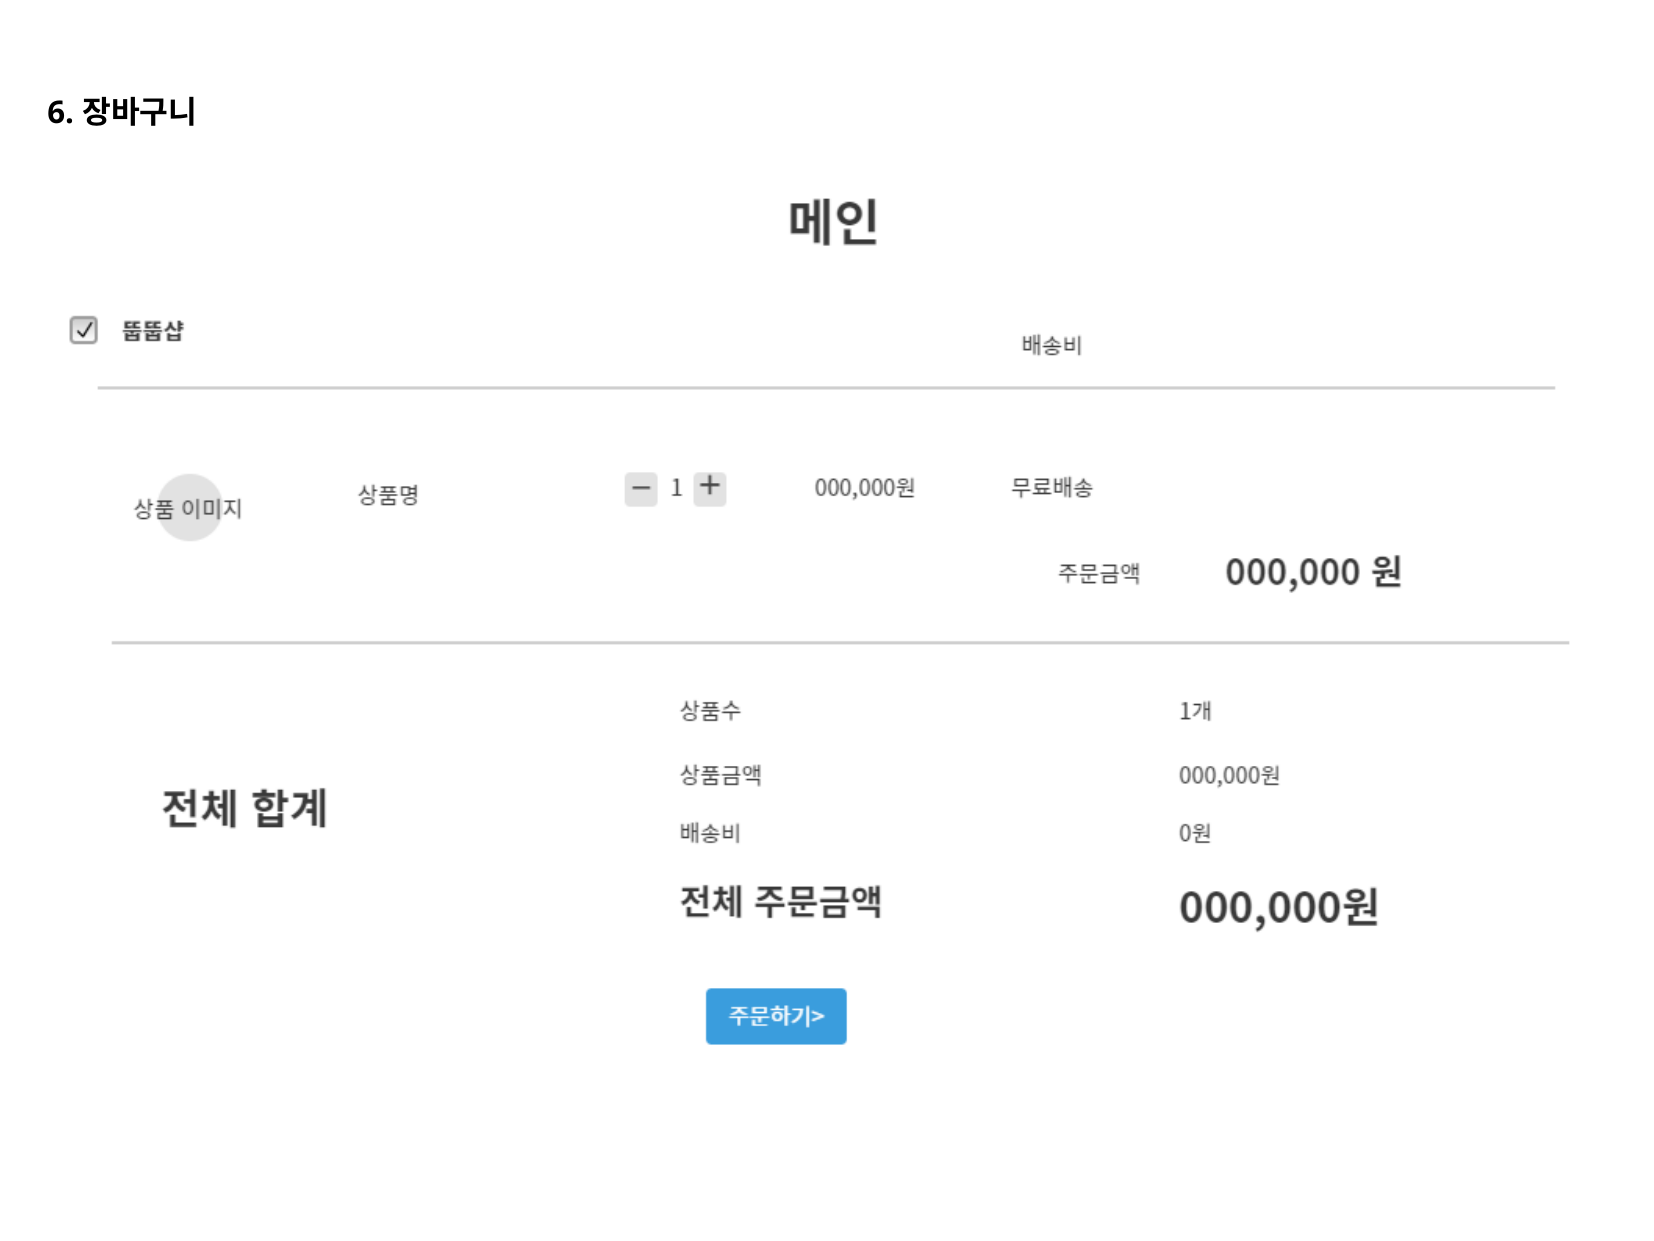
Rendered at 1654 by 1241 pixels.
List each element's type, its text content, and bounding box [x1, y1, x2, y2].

picture [23, 174, 1643, 1073]
text_box 6. 장바구니 [47, 67, 804, 154]
